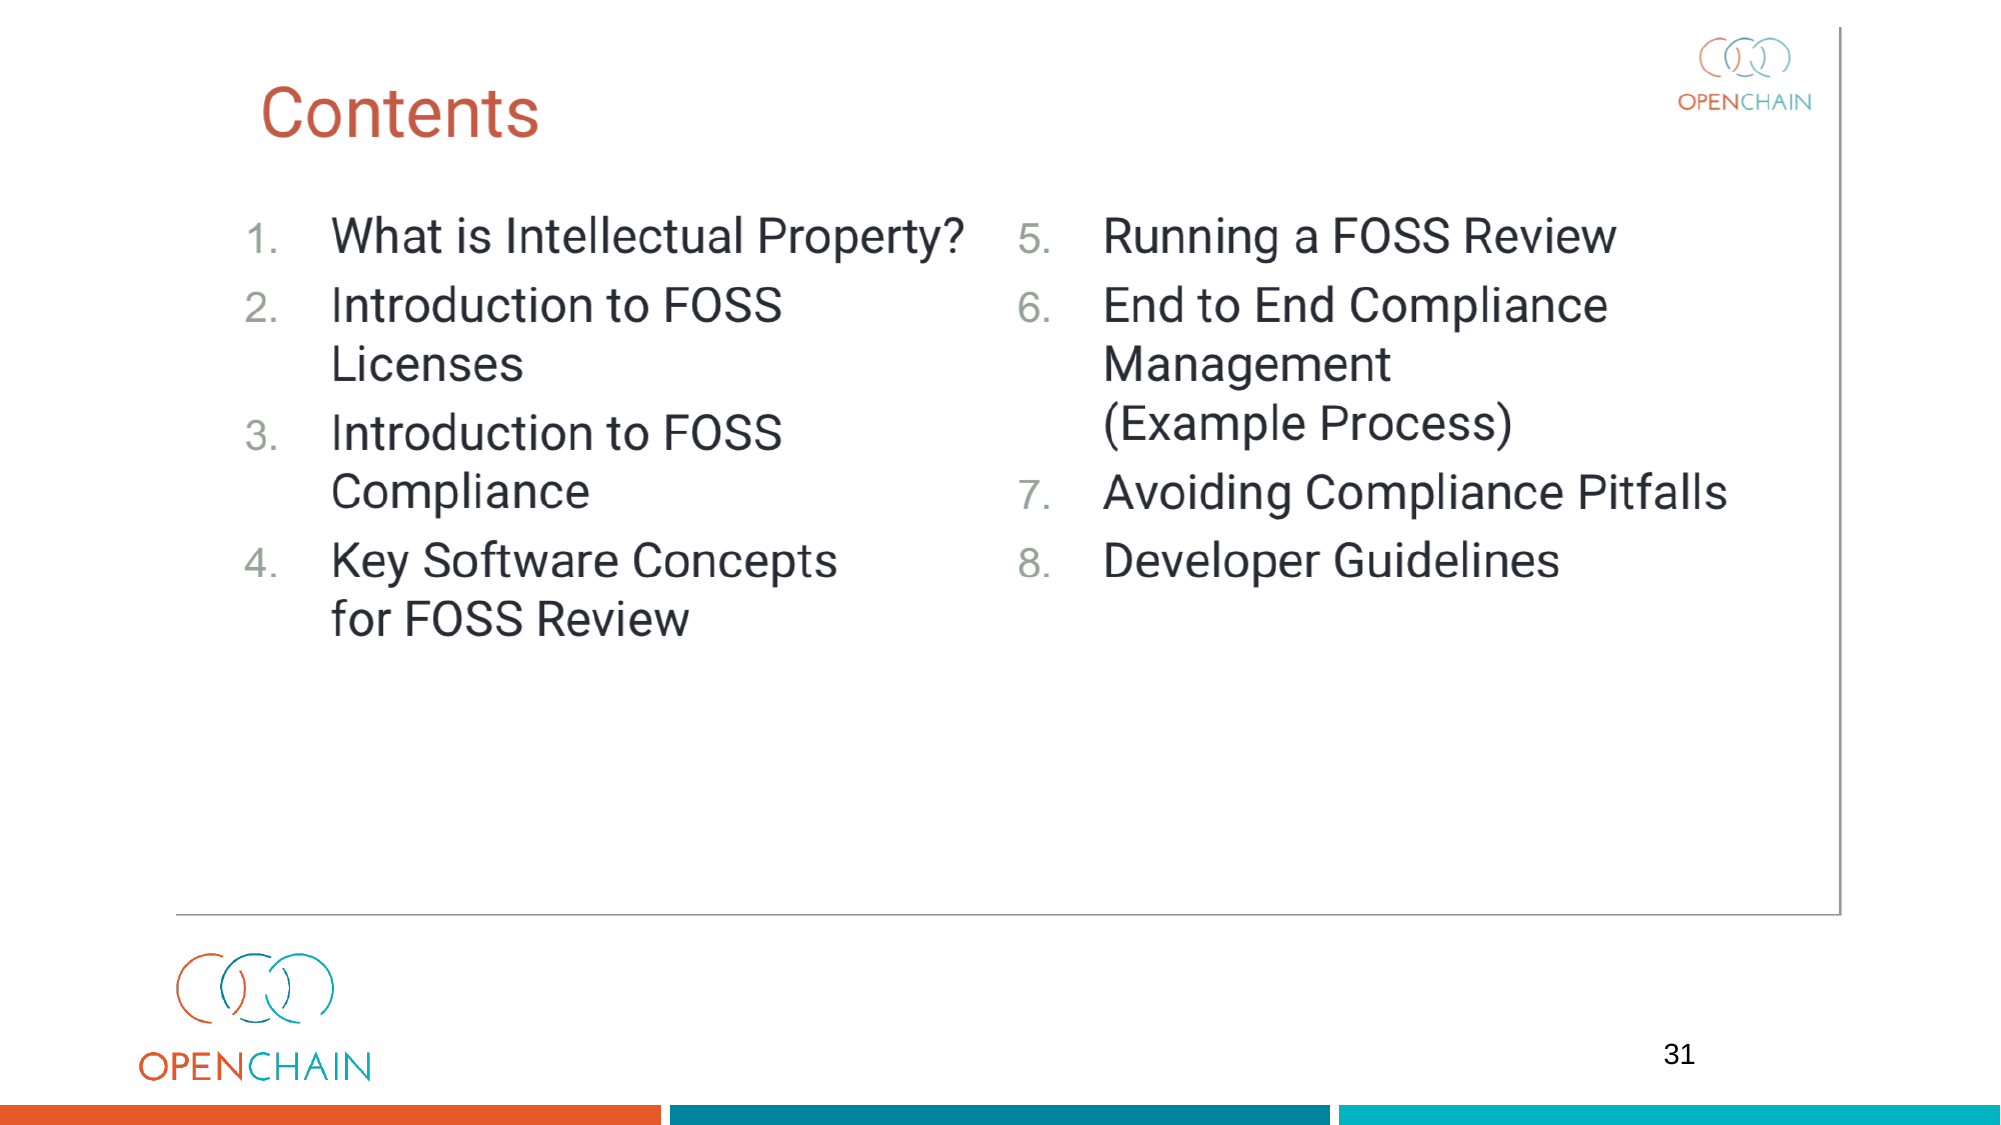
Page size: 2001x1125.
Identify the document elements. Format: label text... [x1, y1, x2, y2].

text_box 31 [1648, 1022, 1863, 1083]
picture [172, 23, 1839, 914]
